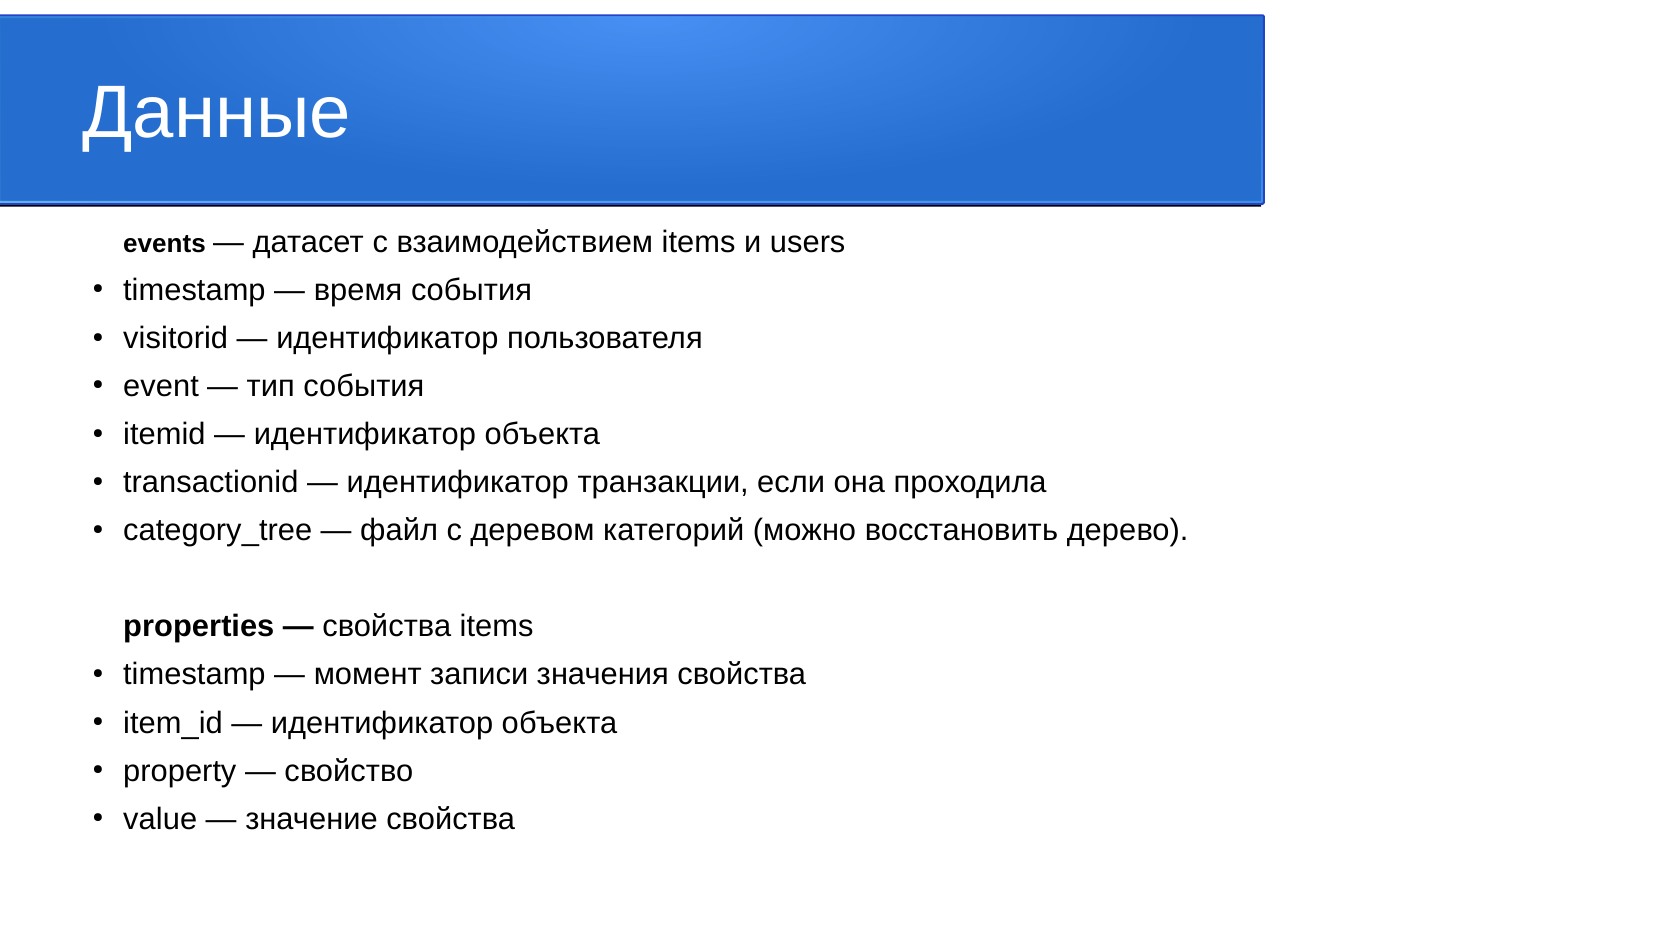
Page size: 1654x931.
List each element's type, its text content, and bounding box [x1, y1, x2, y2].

title Данные [82, 35, 1235, 189]
list events — датасет с взаимодействием items и users timestamp — время события visitorid — идентификатор пользователя event — тип события itemid — идентификатор объекта transactionid — идентификатор транзакции, если она проходила category_tree — файл с деревом категорий (можно восстановить дерево). properties — свойства items timestamp — момент записи значения свойства item_id — идентификатор объекта property — свойство value — значение свойства [82, 224, 1571, 839]
